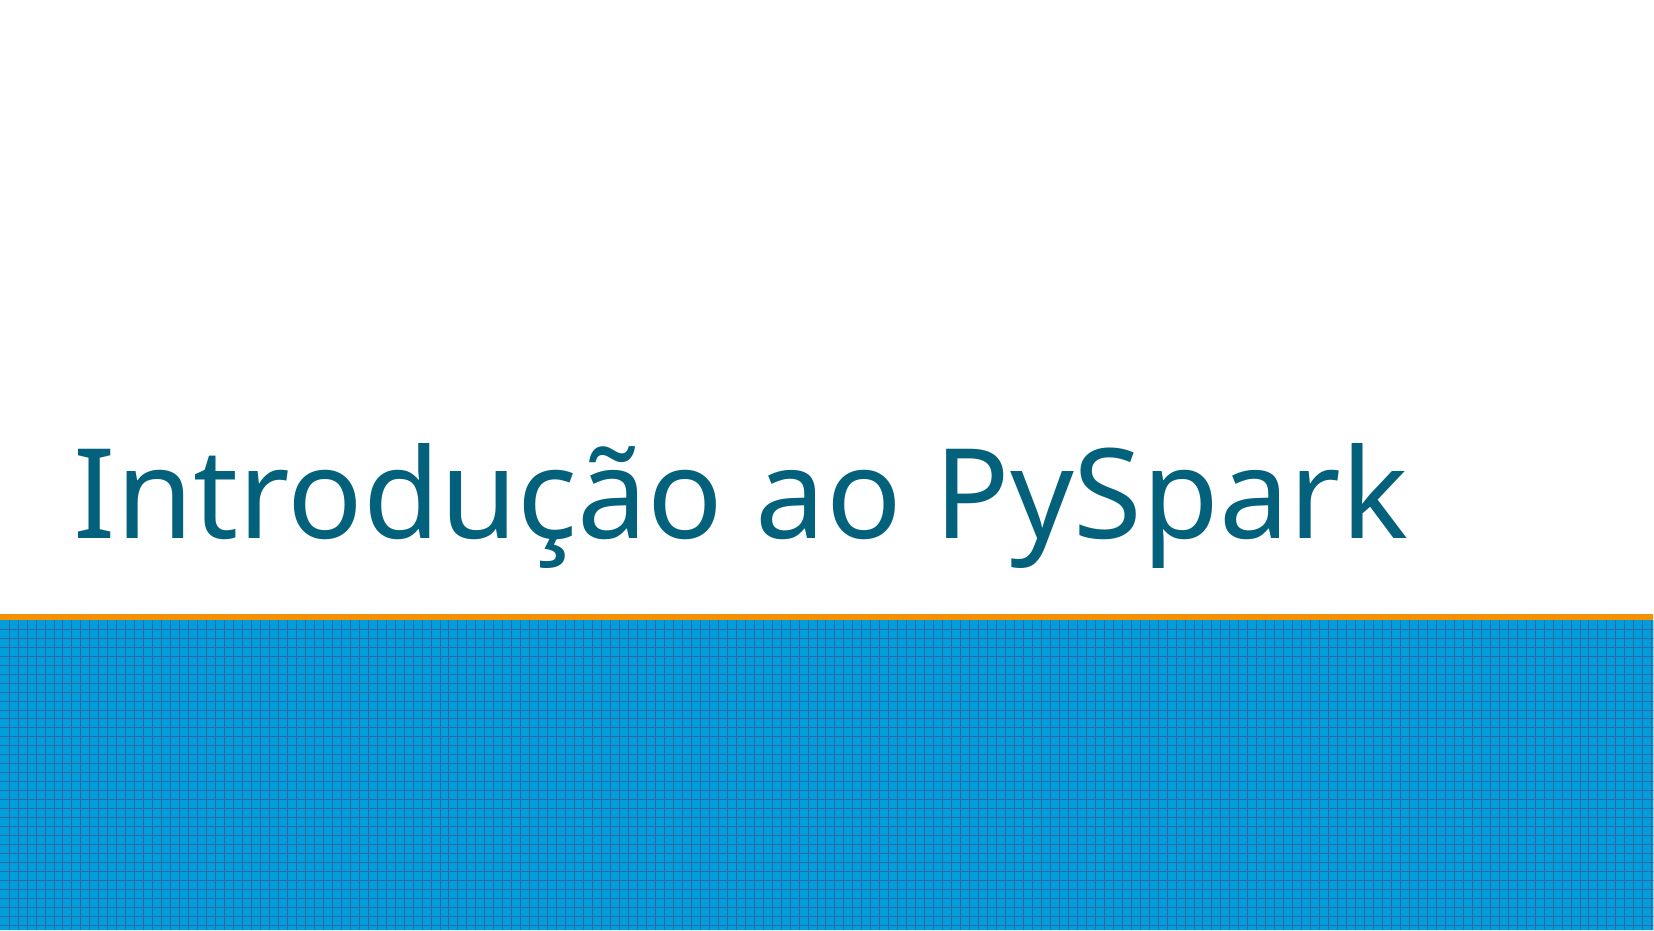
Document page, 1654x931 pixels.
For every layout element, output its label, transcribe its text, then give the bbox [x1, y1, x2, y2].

title Introdução ao PySpark [73, 44, 1551, 576]
